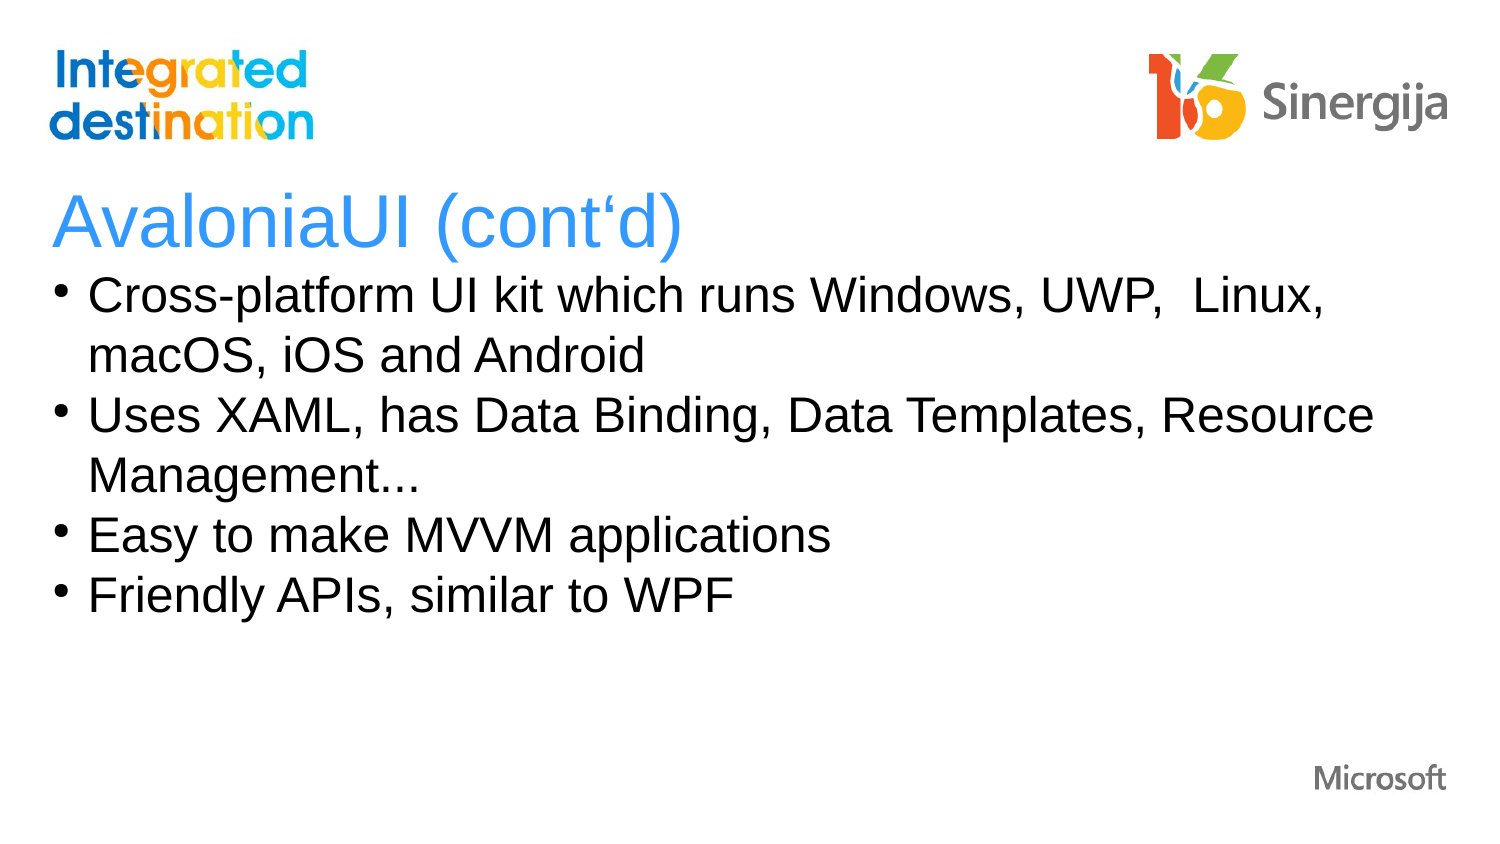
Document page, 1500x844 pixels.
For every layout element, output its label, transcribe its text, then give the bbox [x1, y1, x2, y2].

picture [1315, 764, 1500, 844]
picture [1149, 0, 1500, 140]
picture [0, 0, 313, 140]
text_box AvaloniaUI (cont‘d) Cross-platform UI kit which runs Windows, UWP, Linux, macOS, iOS and Android Uses XAML, has Data Binding, Data Templates, Resource Management... Easy to make MVVM applications Friendly APIs, similar to WPF [37, 165, 1439, 815]
